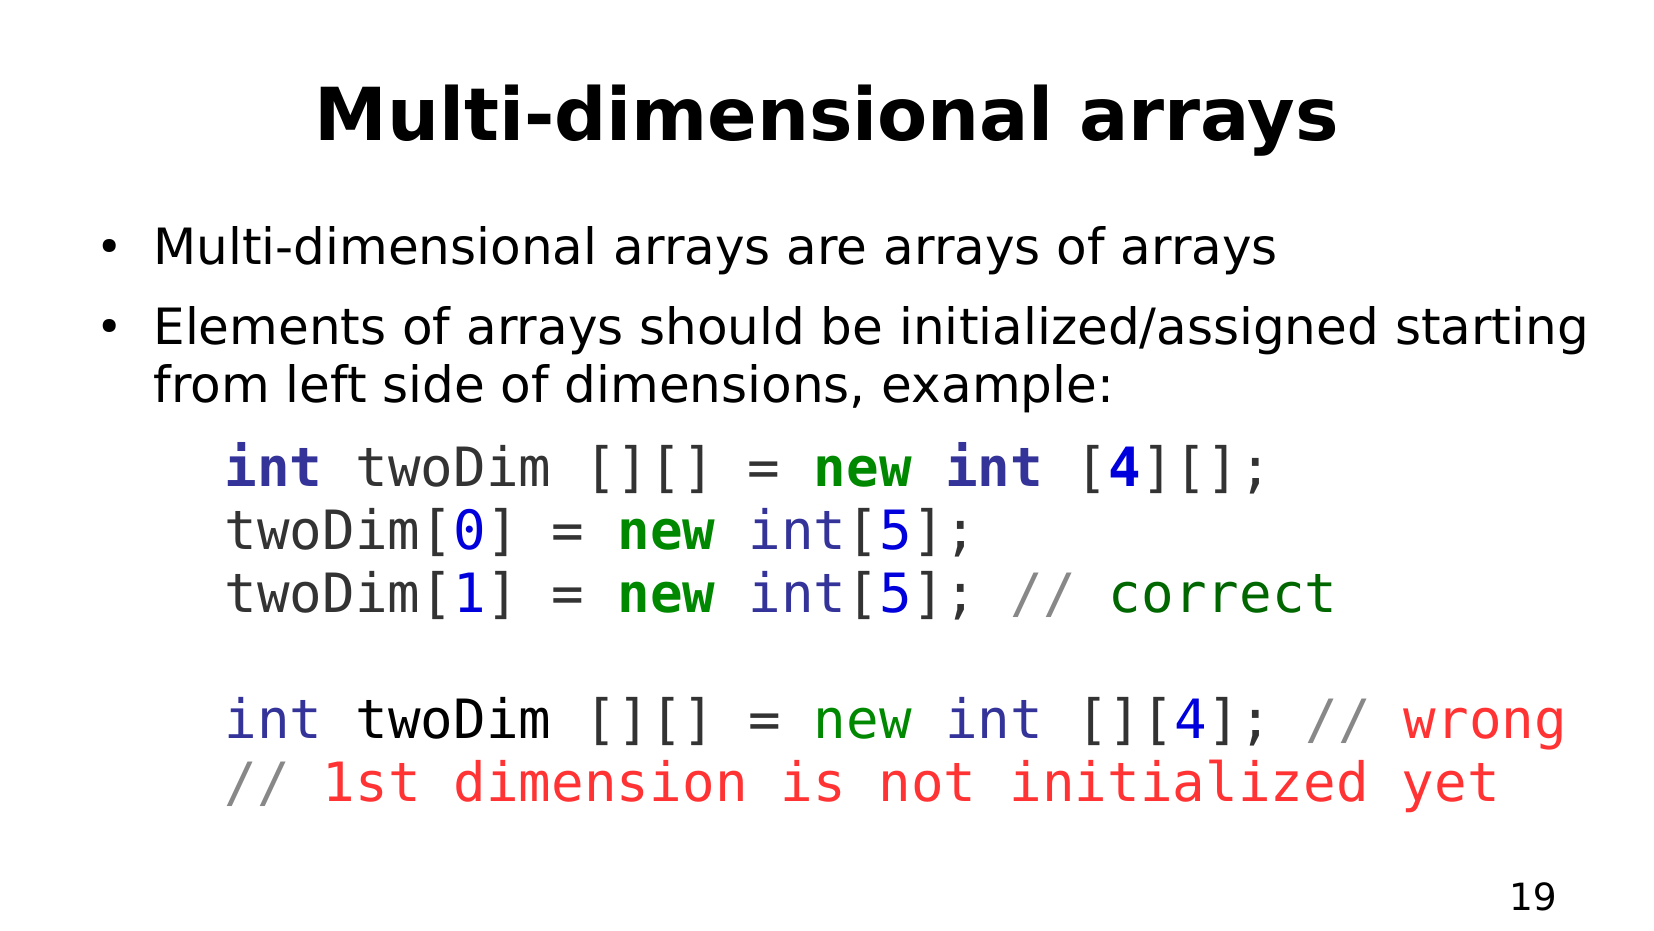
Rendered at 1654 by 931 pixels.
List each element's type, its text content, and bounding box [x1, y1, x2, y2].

list Multi-dimensional arrays are arrays of arrays Elements of arrays should be initialized/assigned starting from left side of dimensions, example: int twoDim [][] = new int [4][]; twoDim[0] = new int[5]; twoDim[1] = new int[5]; // correct int twoDim [][] = new int [][4]; // wrong // 1st dimension is not initialized yet [82, 217, 1607, 851]
title Multi-dimensional arrays [82, 37, 1571, 193]
